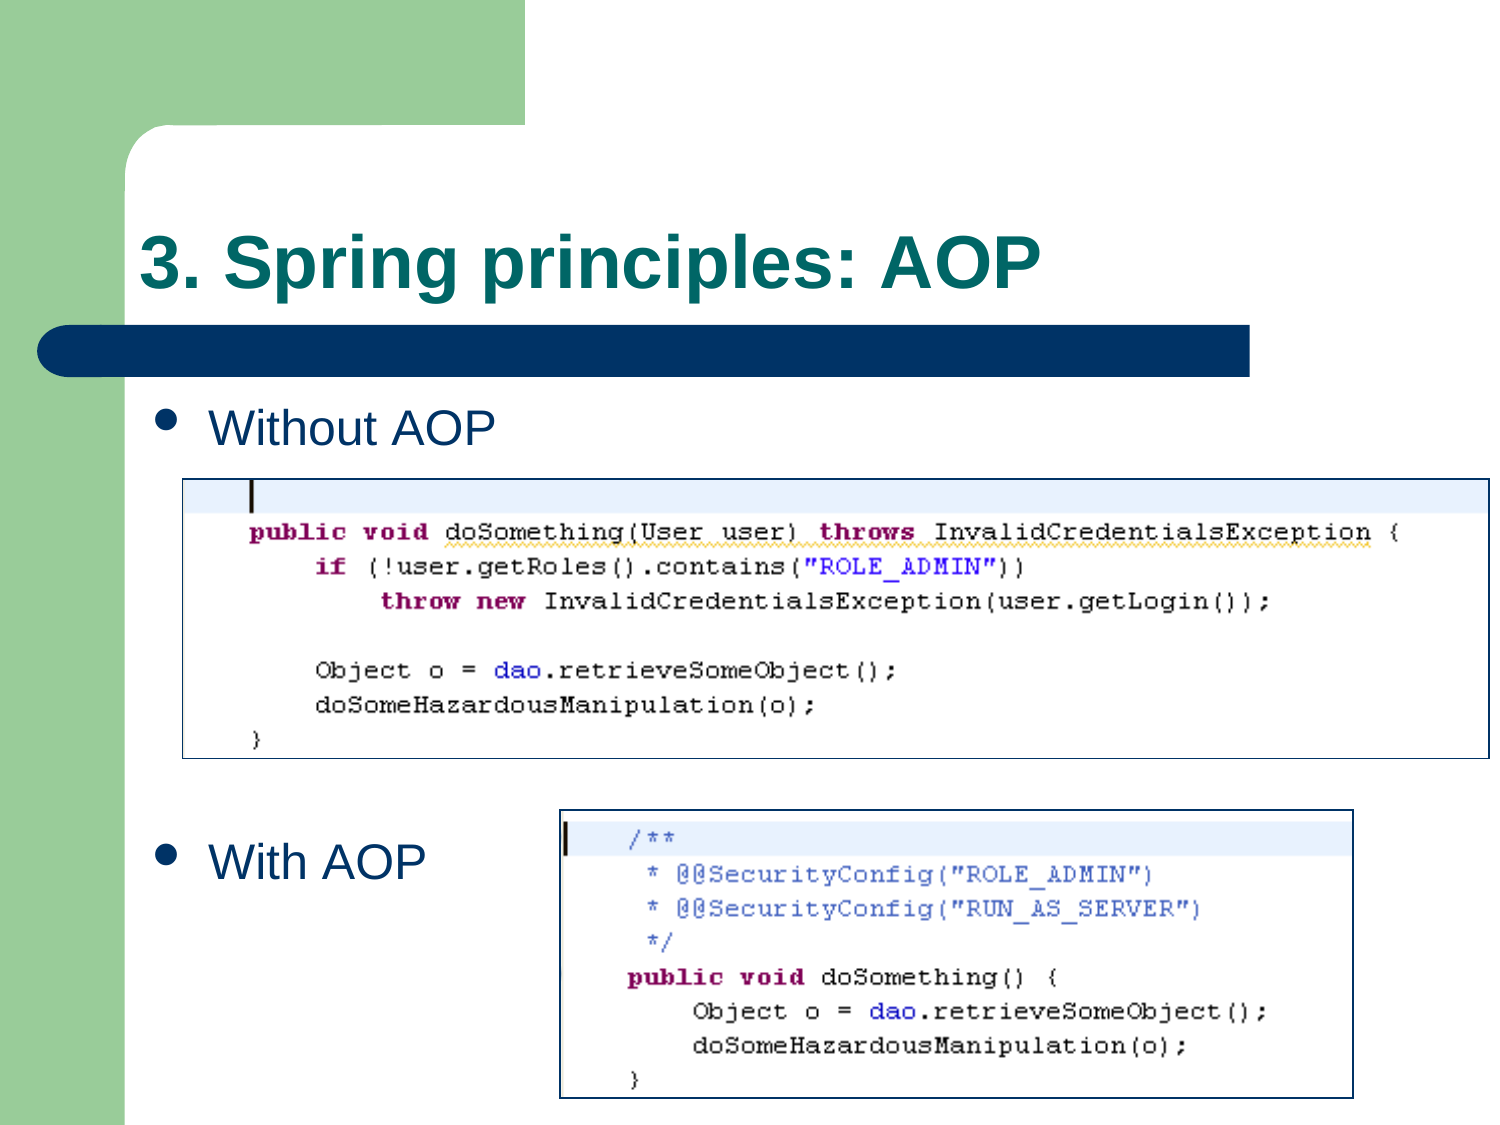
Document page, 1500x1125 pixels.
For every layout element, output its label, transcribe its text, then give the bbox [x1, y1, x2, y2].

title 3. Spring principles: AOP [124, 124, 1425, 313]
picture [560, 810, 1353, 1098]
picture [183, 479, 1489, 758]
list Without AOP With AOP [137, 387, 757, 999]
